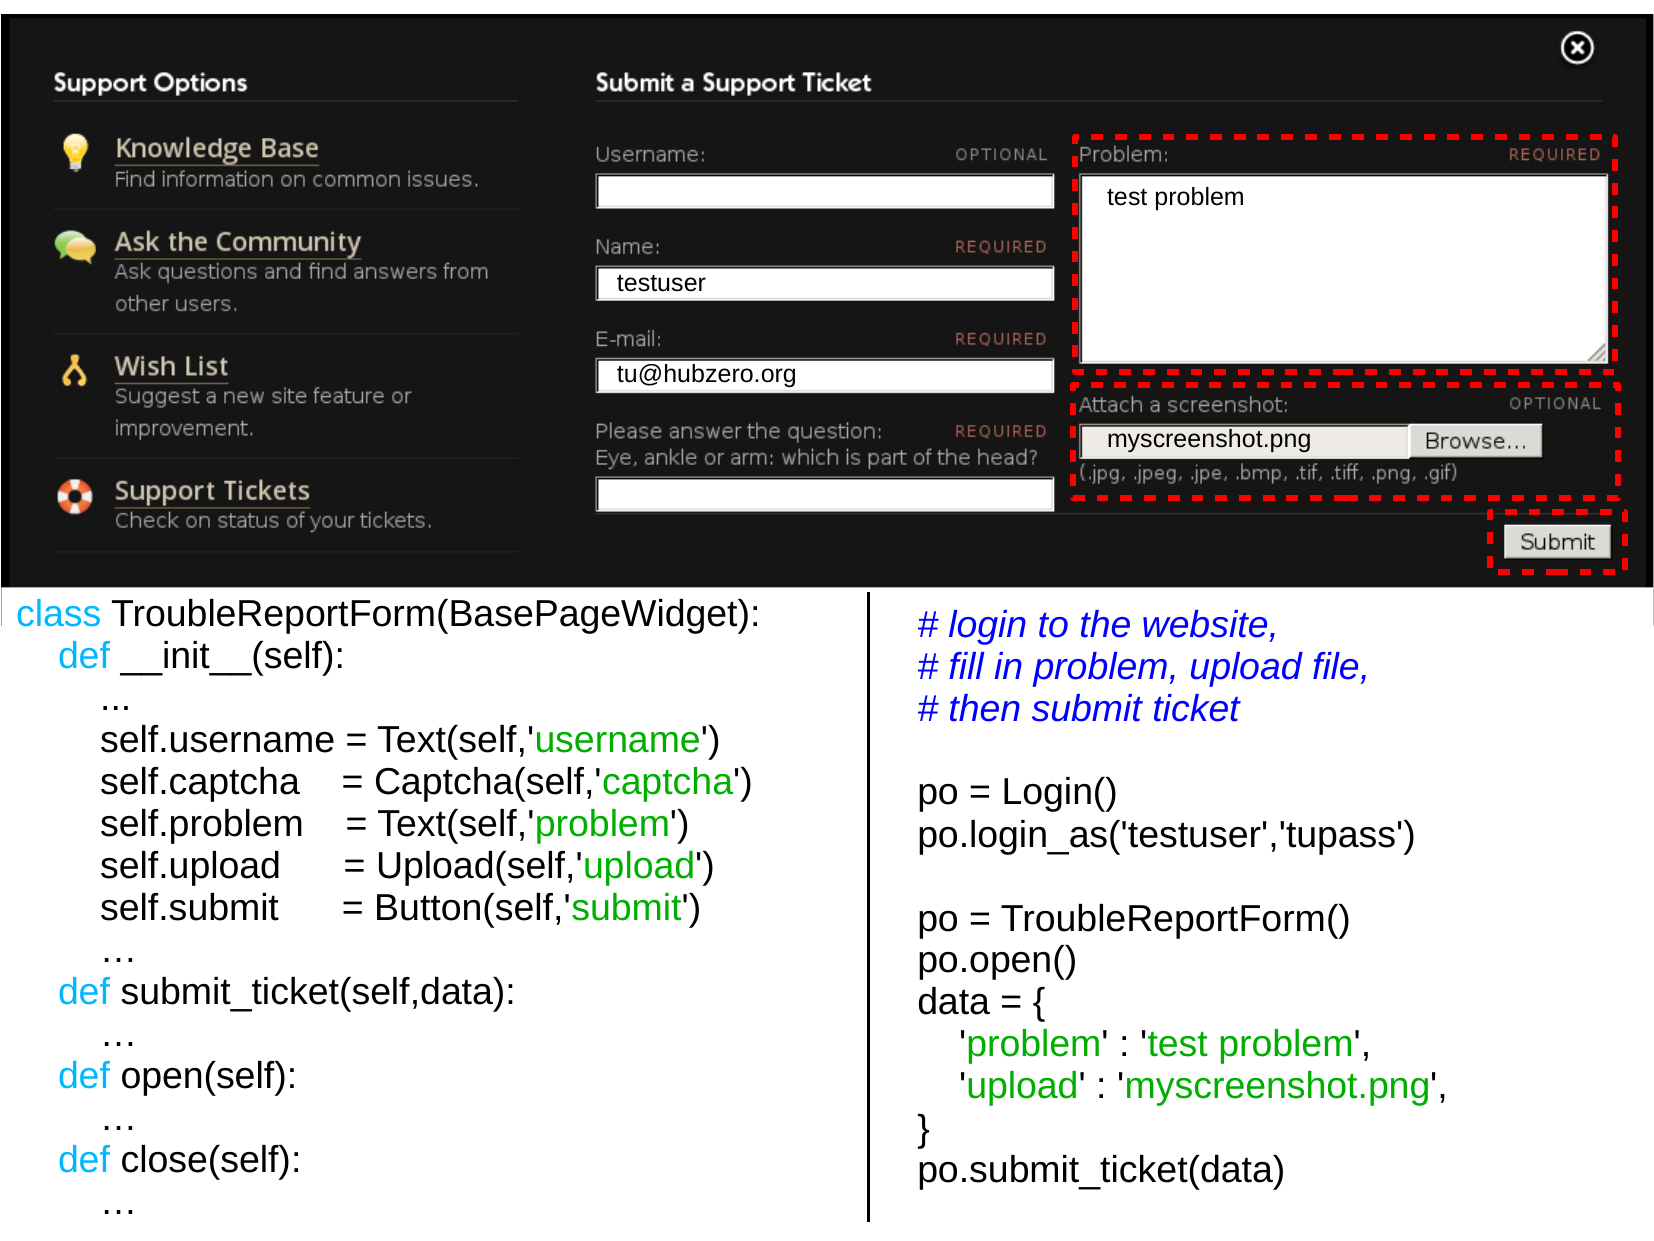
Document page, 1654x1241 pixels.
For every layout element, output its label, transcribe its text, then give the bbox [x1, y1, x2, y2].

text_box # login to the website, # fill in problem, upload file, # then submit ticket po = Login() po.login_as('testuser','tupass') po = TroubleReportForm() po.open() data = { 'problem' : 'test problem', 'upload' : 'myscreenshot.png', } po.submit_ticket(data) [902, 595, 1463, 1199]
text_box tu@hubzero.org [602, 352, 812, 395]
text_box myscreenshot.png [1092, 417, 1327, 460]
text_box [776, 587, 1654, 1212]
picture [1, 14, 1654, 587]
text_box test problem [1092, 175, 1261, 218]
text_box class TroubleReportForm(BasePageWidget): def __init__(self): ... self.username = Text(self,'username') self.captcha = Captcha(self,'captcha') self.problem = Text(self,'problem') self.upload = Upload(self,'upload') self.submit = Button(self,'submit') … def submit_ticket(self,data): … def open(self): … def close(self): … [1, 585, 776, 1231]
text_box testuser [602, 260, 722, 304]
